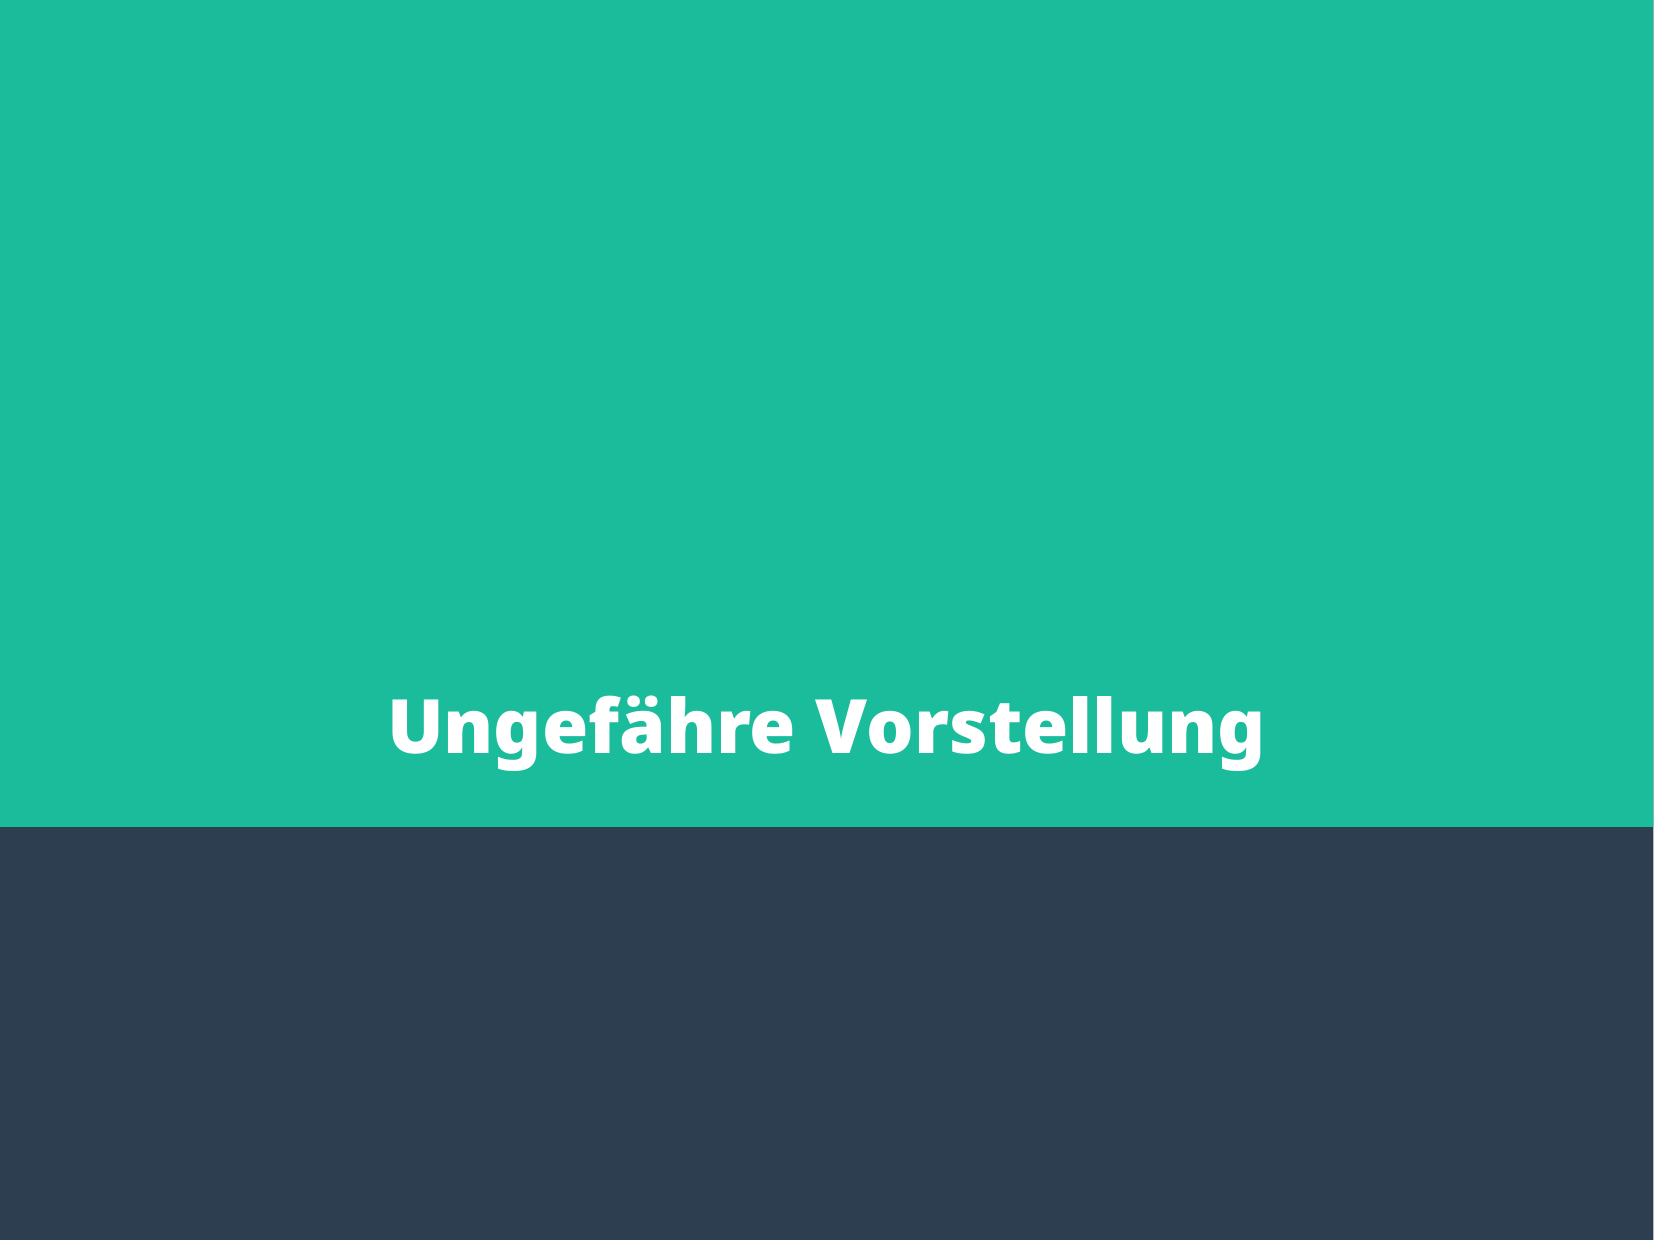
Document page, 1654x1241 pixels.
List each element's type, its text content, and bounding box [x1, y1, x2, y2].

title Ungefähre Vorstellung [59, 620, 1595, 778]
